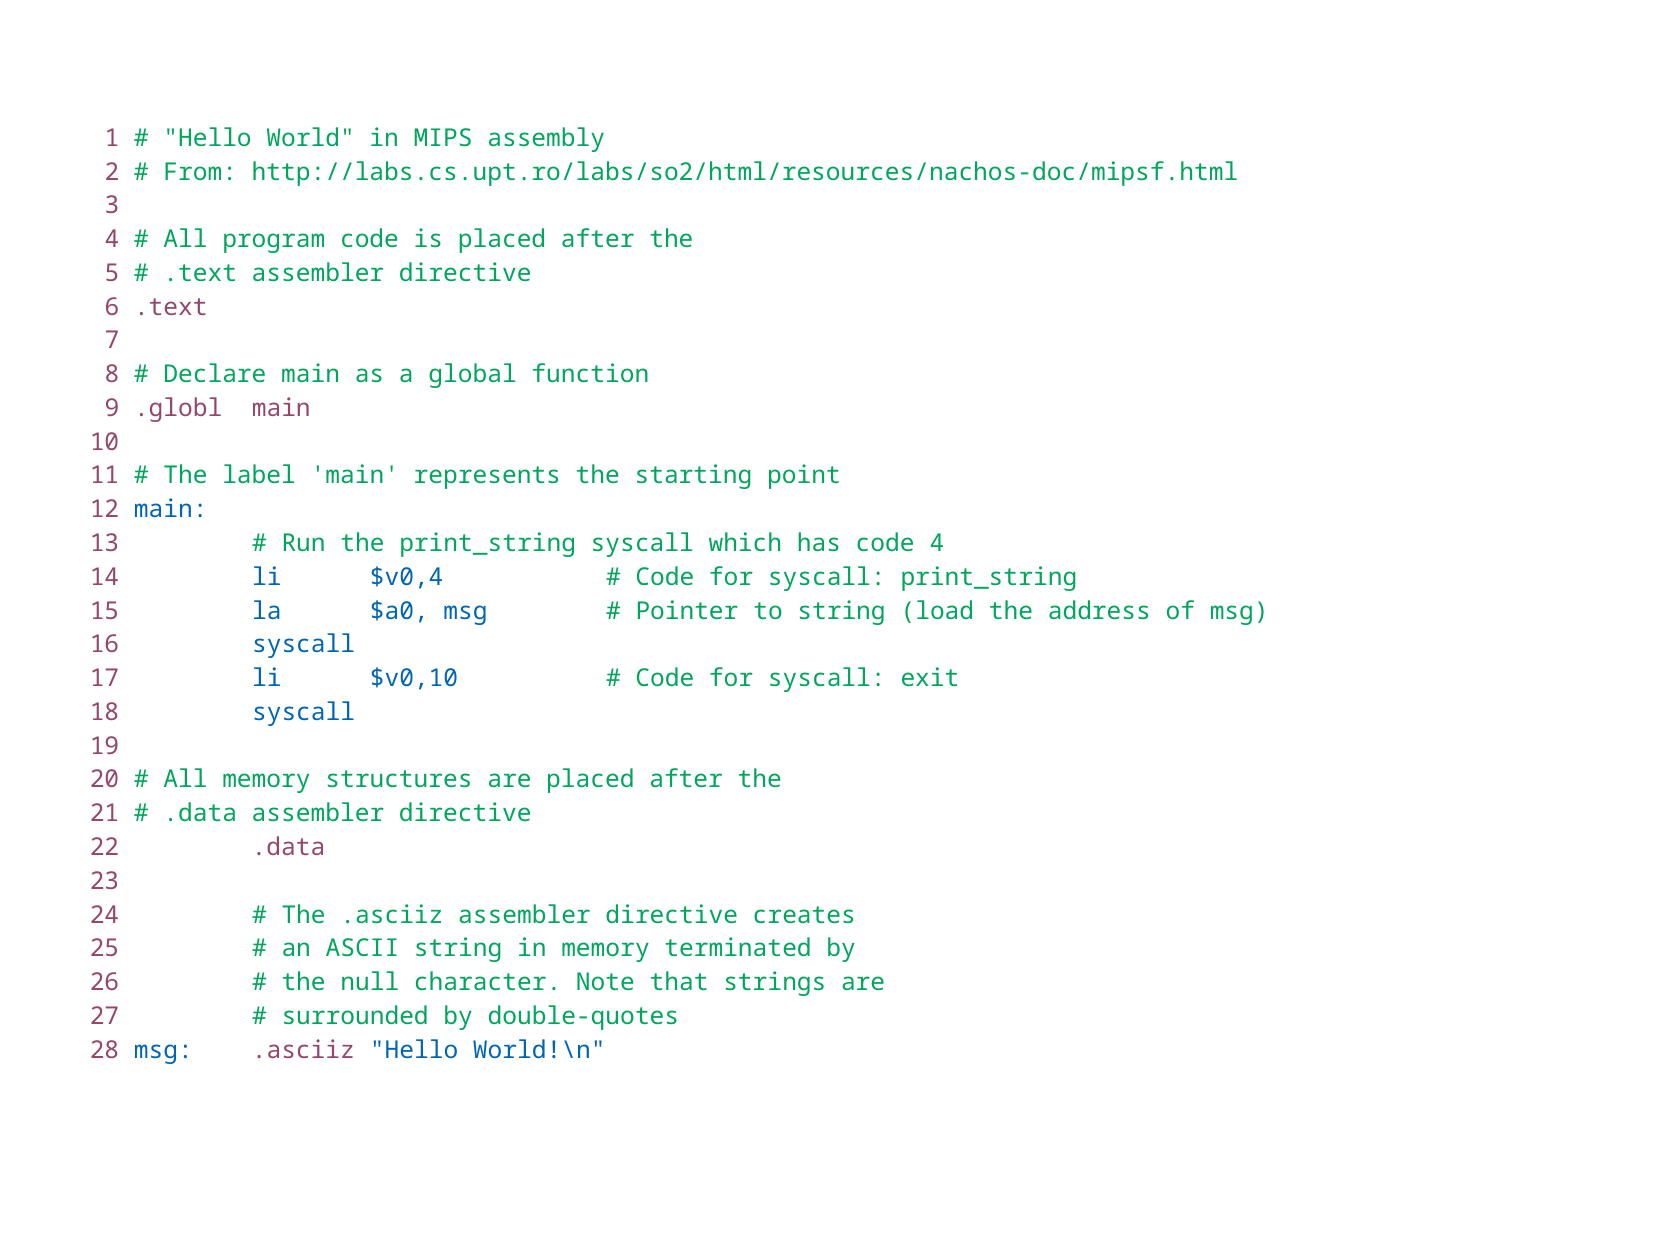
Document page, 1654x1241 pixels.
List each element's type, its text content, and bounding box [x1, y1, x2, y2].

list 1 # "Hello World" in MIPS assembly 2 # From: http://labs.cs.upt.ro/labs/so2/html/resources/nachos-doc/mipsf.html 3 4 # All program code is placed after the 5 # .text assembler directive 6 .text 7 8 # Declare main as a global function 9 .globl main 10 11 # The label 'main' represents the starting point 12 main: 13 # Run the print_string syscall which has code 4 14 li $v0,4 # Code for syscall: print_string 15 la $a0, msg # Pointer to string (load the address of msg) 16 syscall 17 li $v0,10 # Code for syscall: exit 18 syscall 19 20 # All memory structures are placed after the 21 # .data assembler directive 22 .data 23 24 # The .asciiz assembler directive creates 25 # an ASCII string in memory terminated by 26 # the null character. Note that strings are 27 # surrounded by double-quotes 28 msg: .asciiz "Hello World!\n" [75, 75, 1425, 1081]
